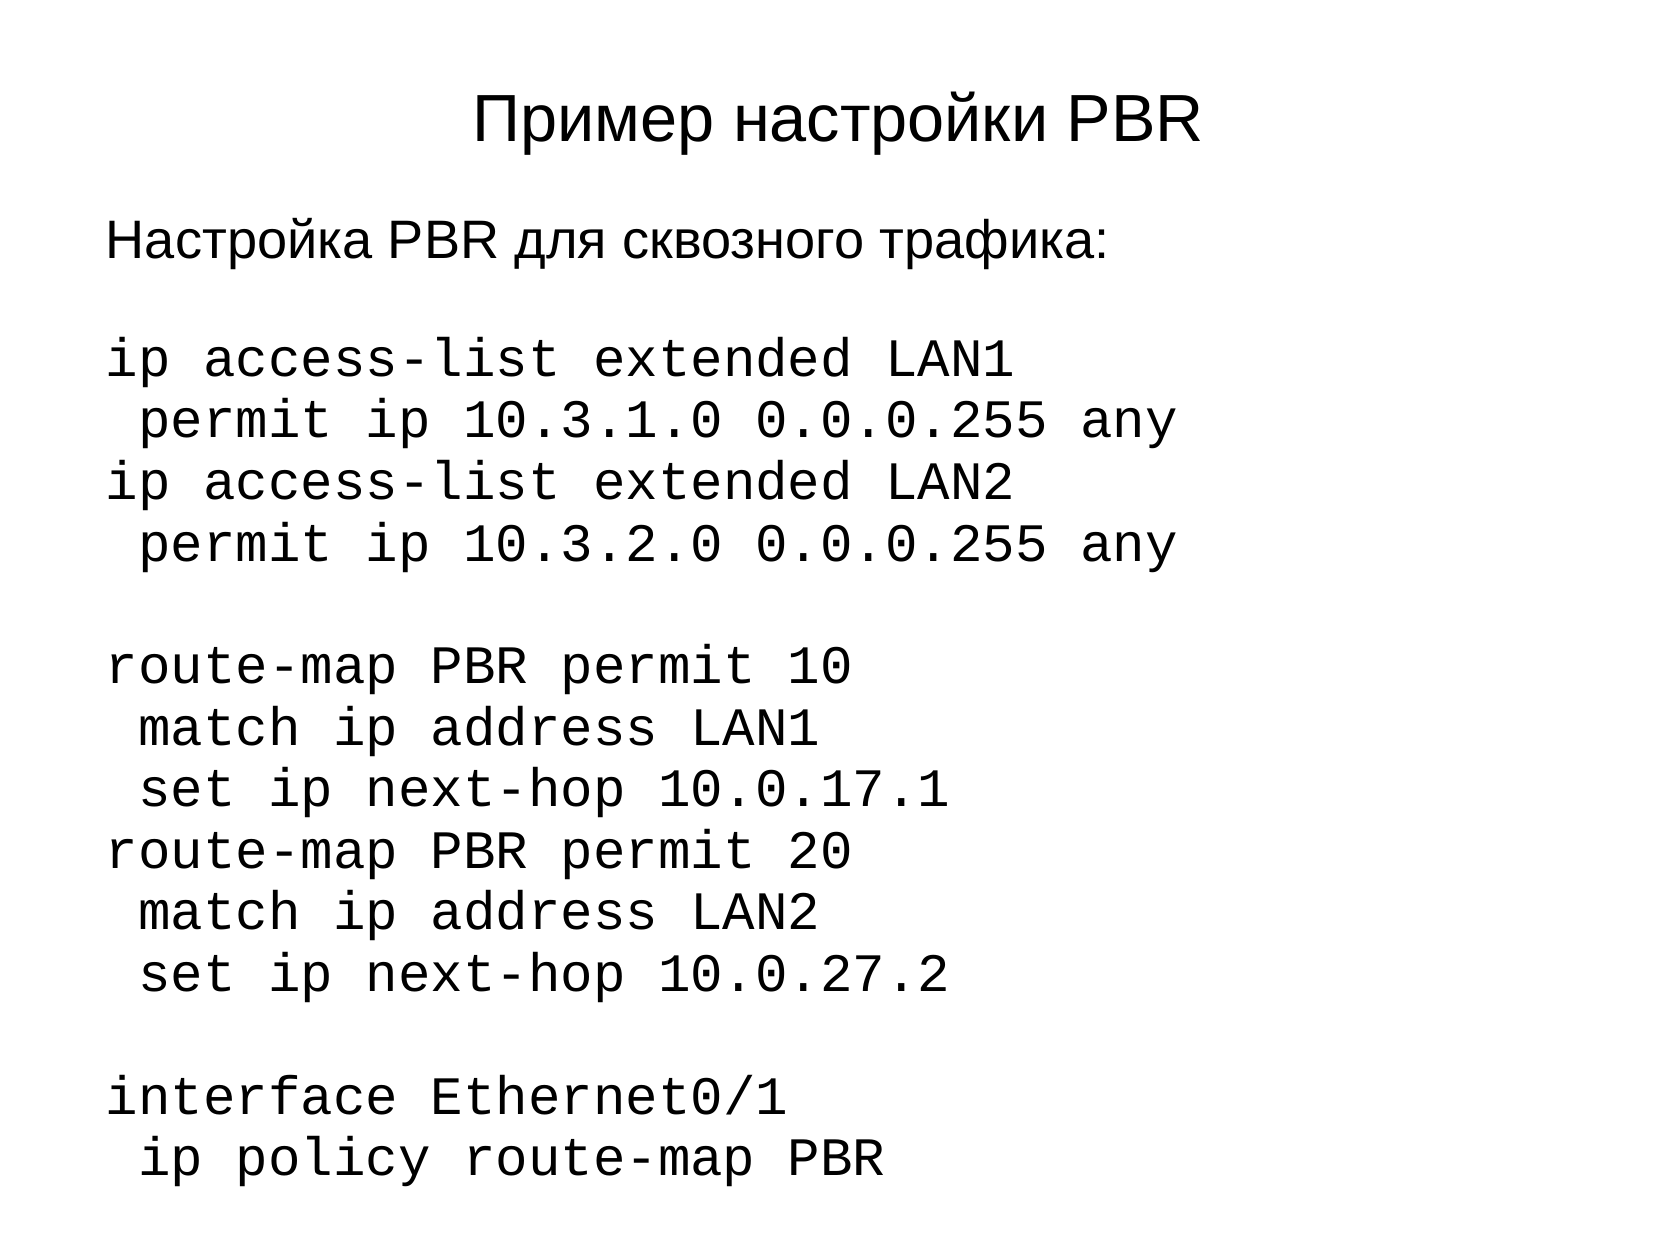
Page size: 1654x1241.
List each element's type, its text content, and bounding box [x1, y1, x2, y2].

title Пример настройки PBR [82, 49, 1571, 151]
subtitle Настройка PBR для сквозного трафика: ip access-list extended LAN1 permit ip 10.3.1.0 0.0.0.255 any ip access-list extended LAN2 permit ip 10.3.2.0 0.0.0.255 any route-map PBR permit 10 match ip address LAN1 set ip next-hop 10.0.17.1 route-map PBR permit 20 match ip address LAN2 set ip next-hop 10.0.27.2 interface Ethernet0/1 ip policy route-map PBR [105, 194, 1624, 1207]
